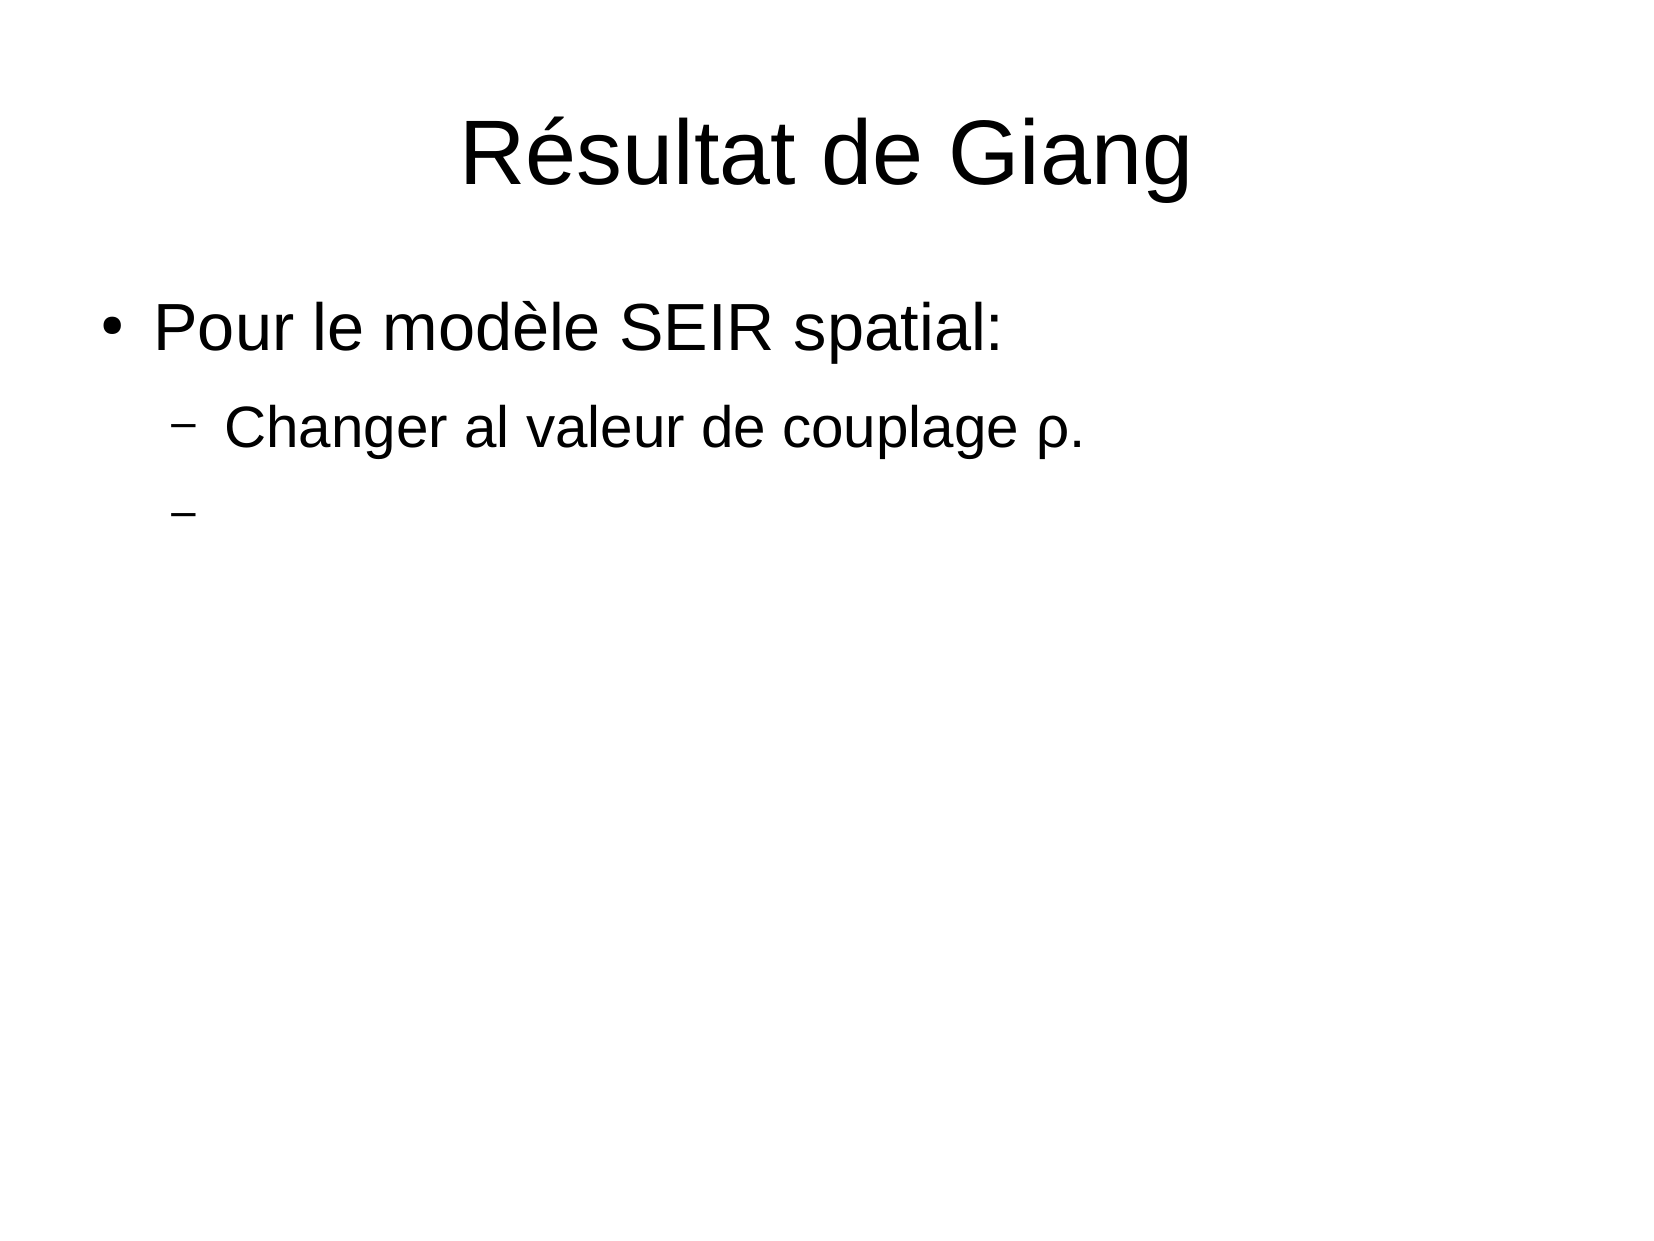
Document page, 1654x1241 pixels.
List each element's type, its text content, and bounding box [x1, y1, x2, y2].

title Résultat de Giang [82, 49, 1571, 257]
list Pour le modèle SEIR spatial: Changer al valeur de couplage ρ. [82, 290, 1538, 1010]
